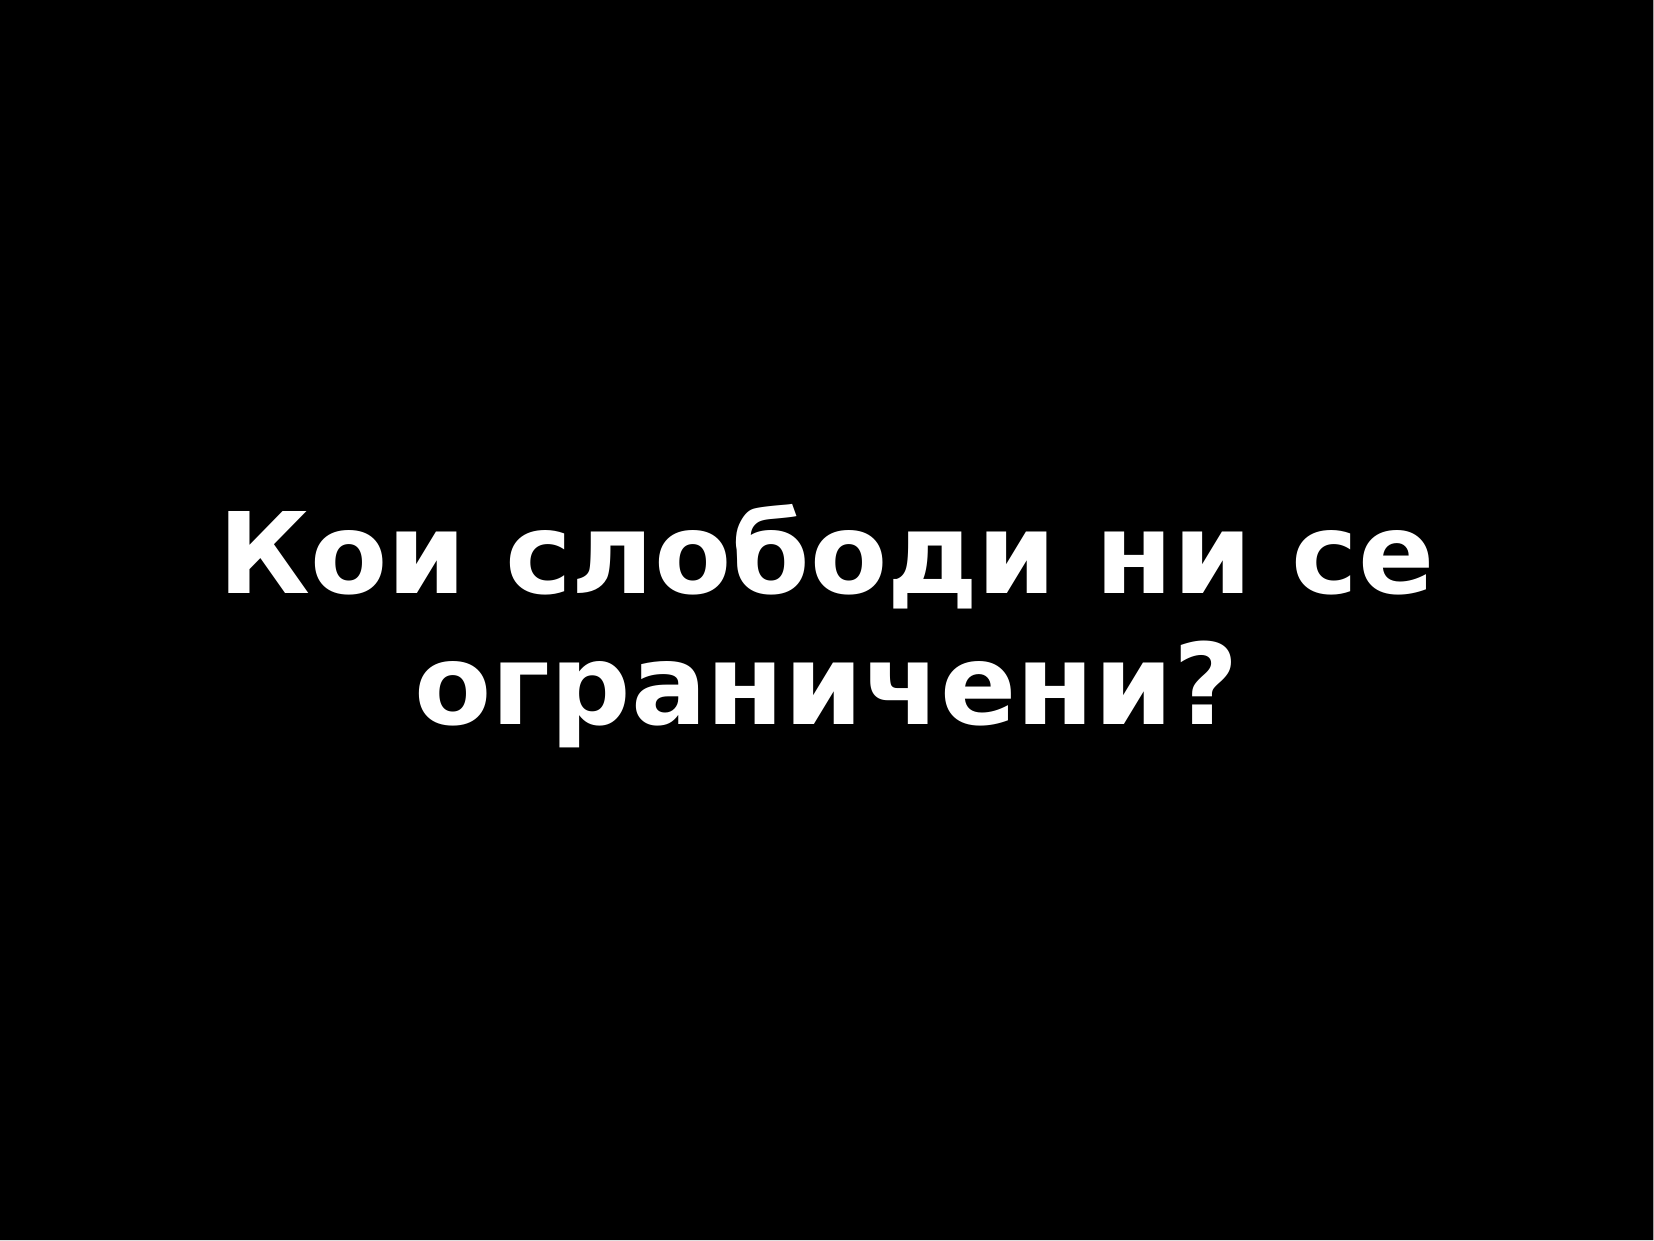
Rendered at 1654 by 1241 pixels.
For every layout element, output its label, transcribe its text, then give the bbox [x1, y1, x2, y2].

subtitle Кои слободи ни се ограничени? [0, 0, 1654, 1241]
